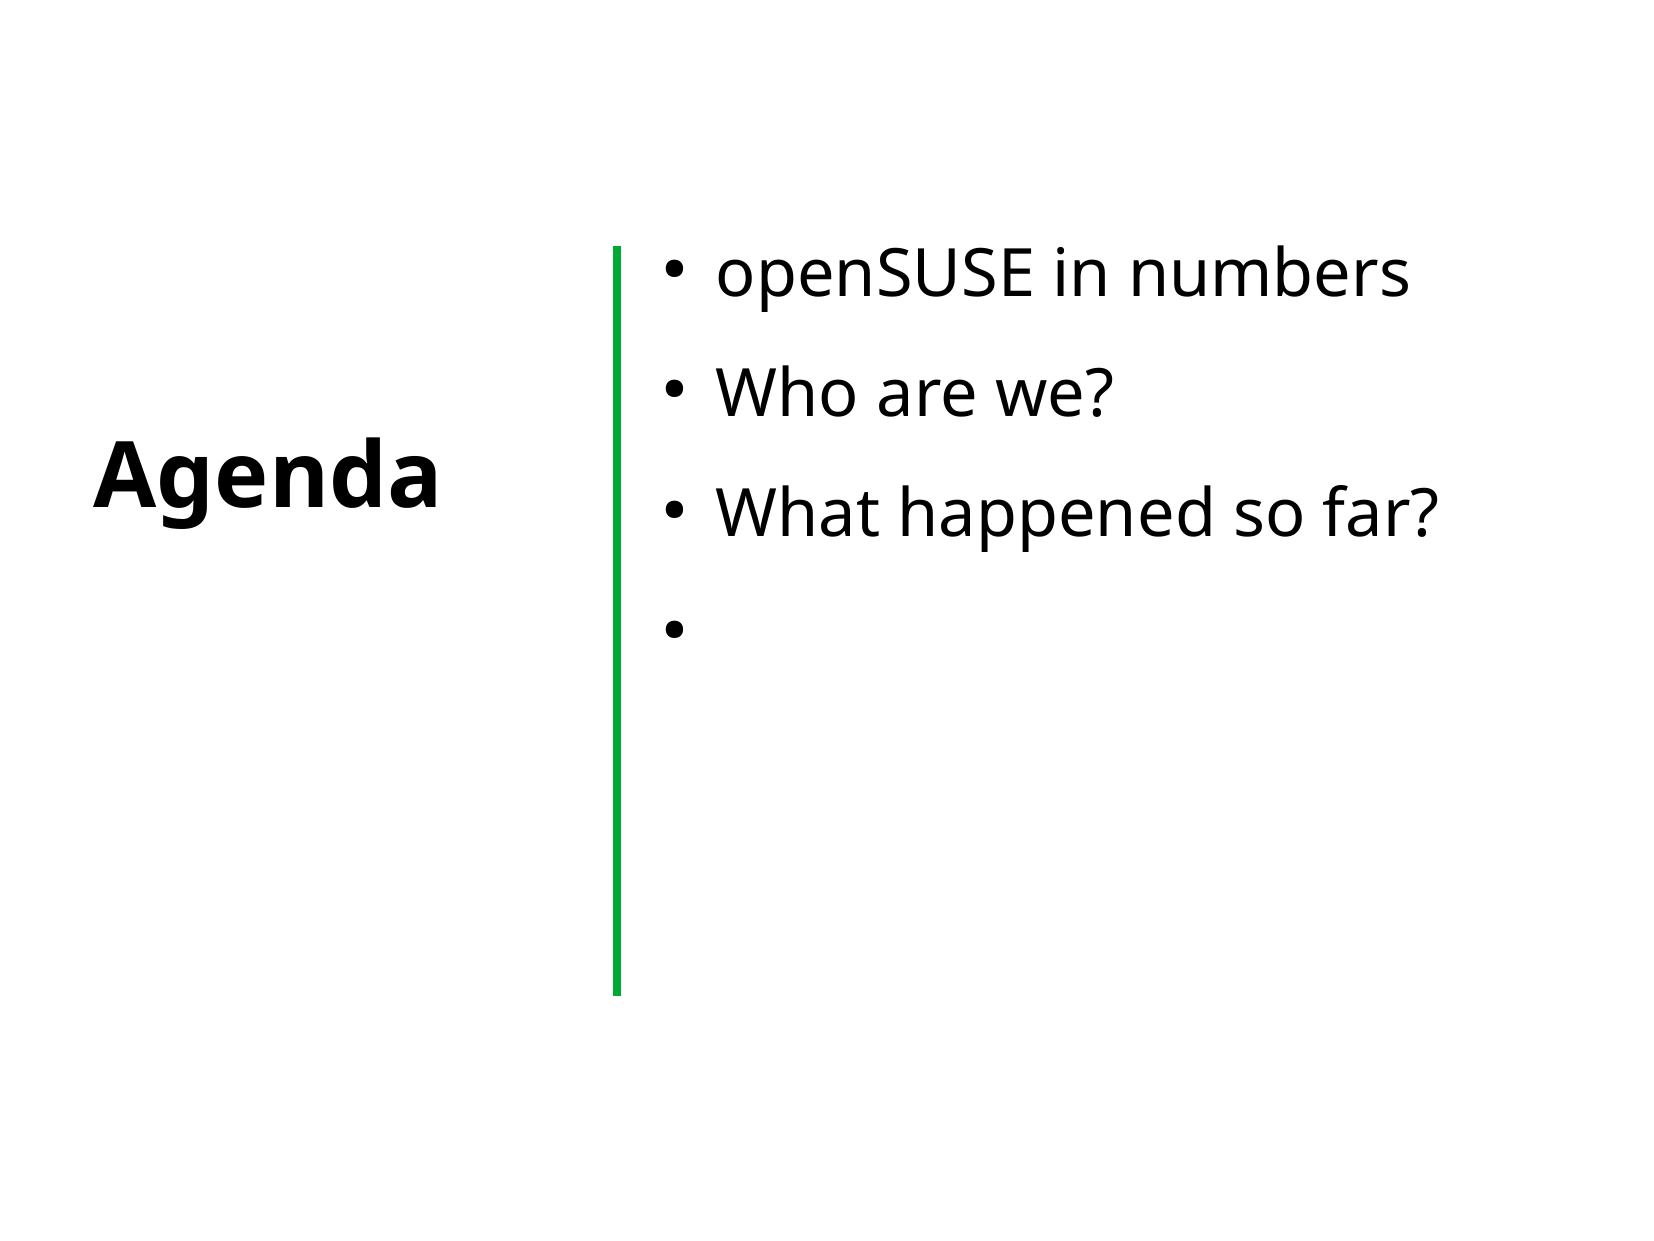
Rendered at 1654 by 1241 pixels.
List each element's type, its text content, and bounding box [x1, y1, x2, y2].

list openSUSE in numbers Who are we? What happened so far? [645, 225, 1571, 1010]
title Agenda [47, 368, 490, 576]
